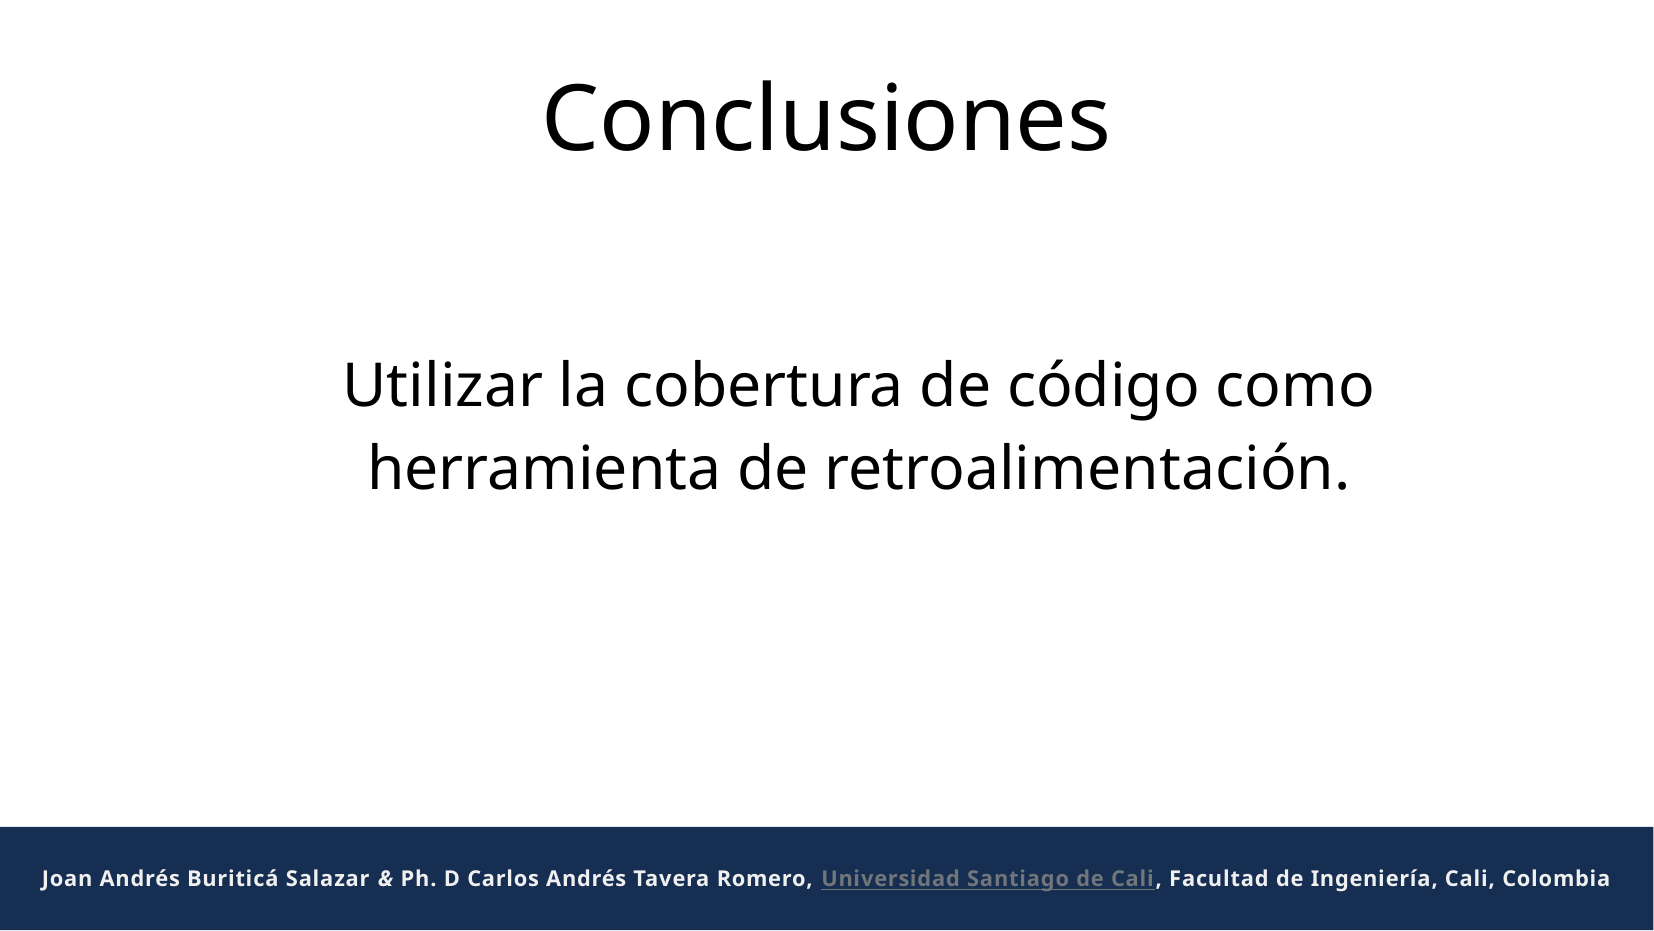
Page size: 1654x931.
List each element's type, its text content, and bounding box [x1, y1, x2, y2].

title Conclusiones [82, 37, 1571, 193]
list Utilizar la cobertura de código como herramienta de retroalimentación. [118, 341, 1536, 508]
